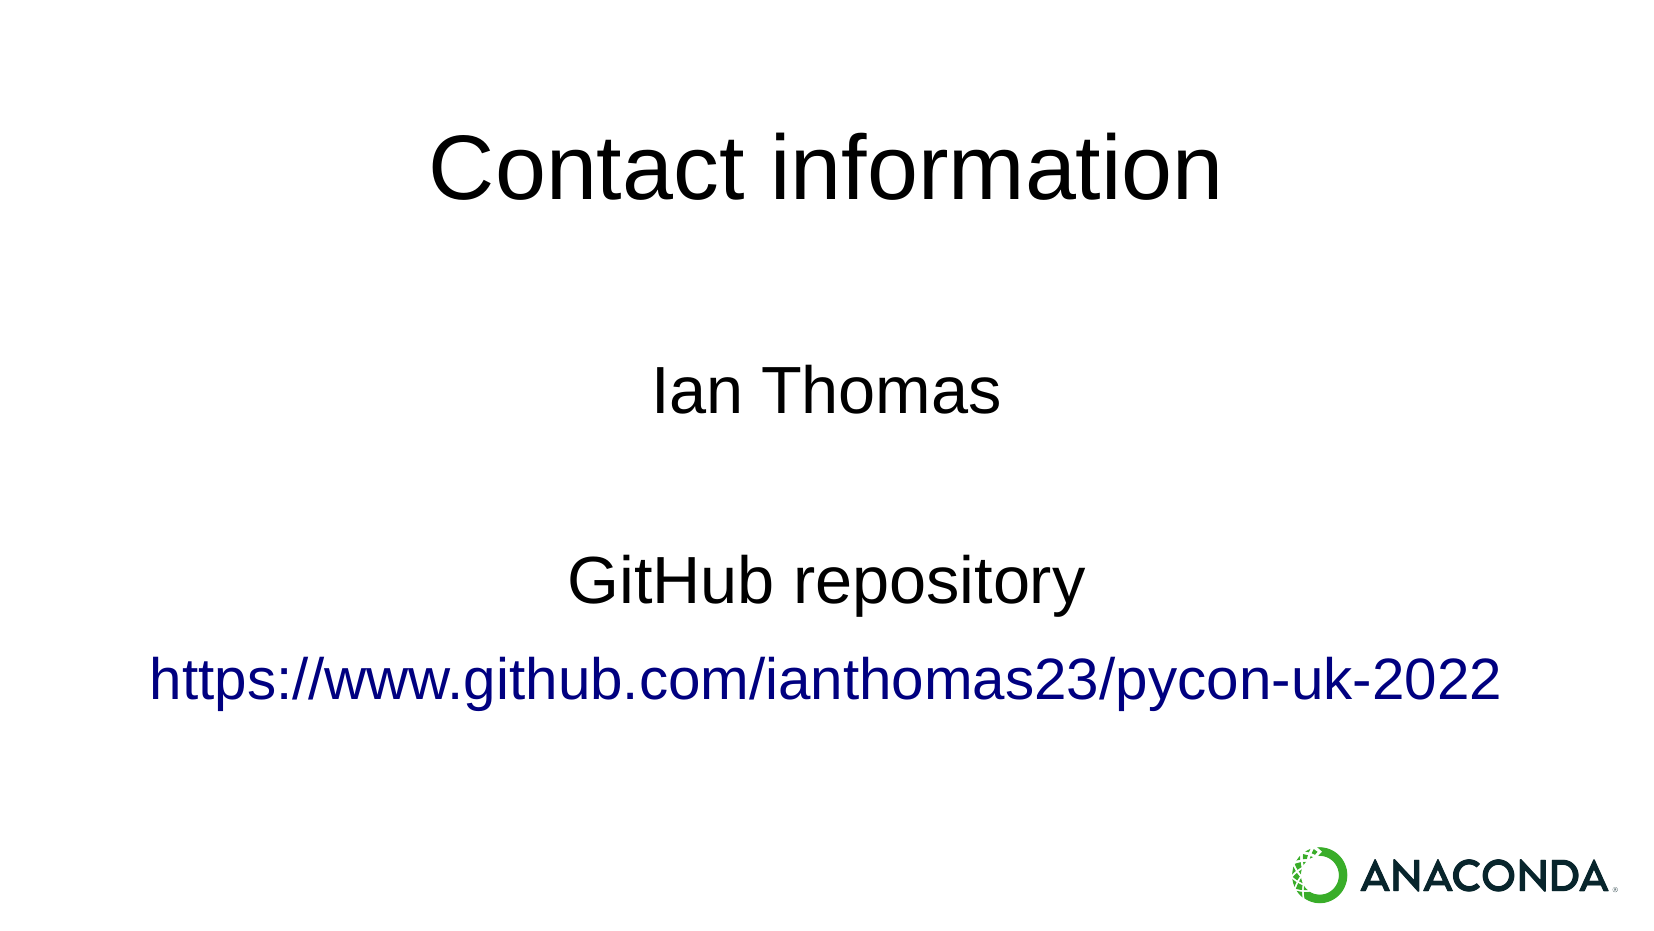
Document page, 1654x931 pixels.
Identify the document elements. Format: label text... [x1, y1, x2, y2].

list Ian Thomas GitHub repository https://www.github.com/ianthomas23/pycon-uk-2022 [82, 353, 1571, 839]
title Contact information [82, 90, 1571, 246]
picture [1287, 842, 1624, 908]
